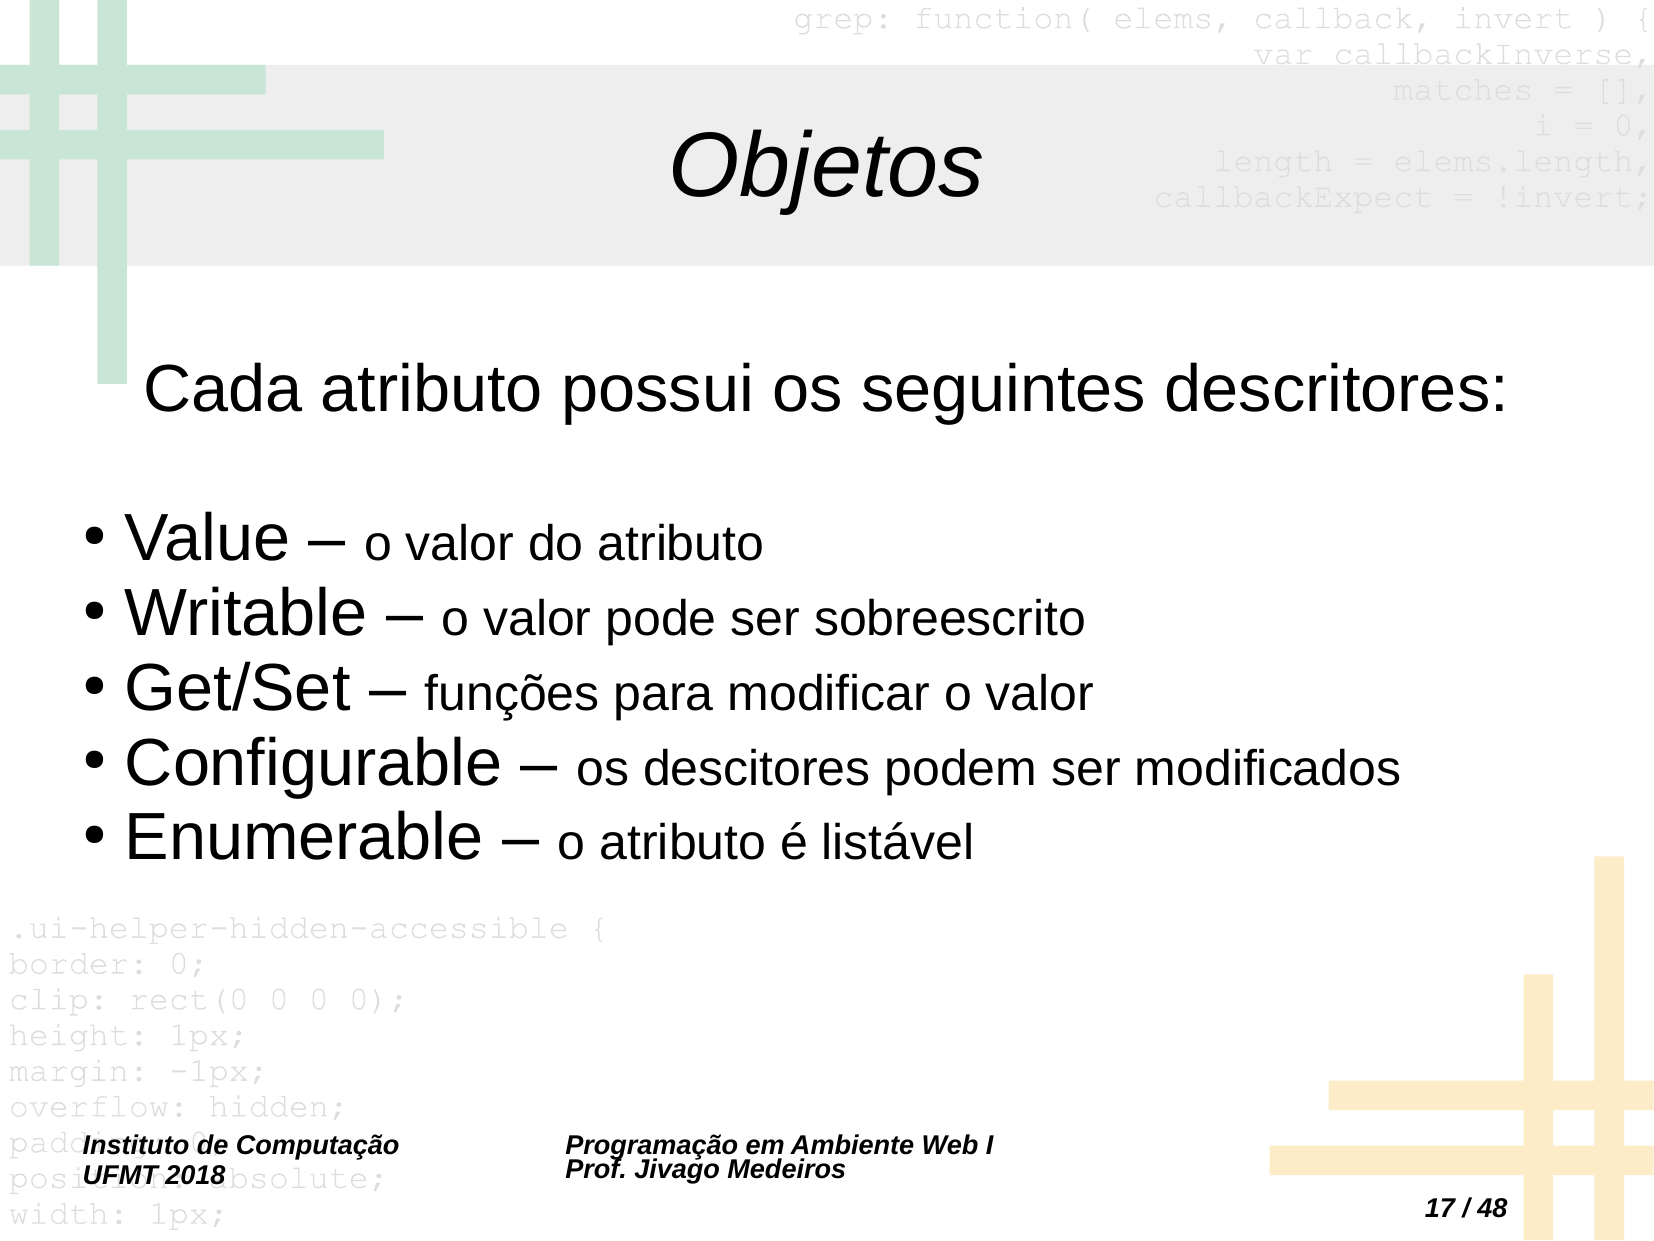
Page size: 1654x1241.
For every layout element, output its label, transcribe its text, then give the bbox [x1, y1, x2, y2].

title Objetos [82, 61, 1571, 269]
subtitle Cada atributo possui os seguintes descritores: Value – o valor do atributo Writable – o valor pode ser sobreescrito Get/Set – funções para modificar o valor Configurable – os descitores podem ser modificados Enumerable – o atributo é listável [82, 290, 1571, 1010]
